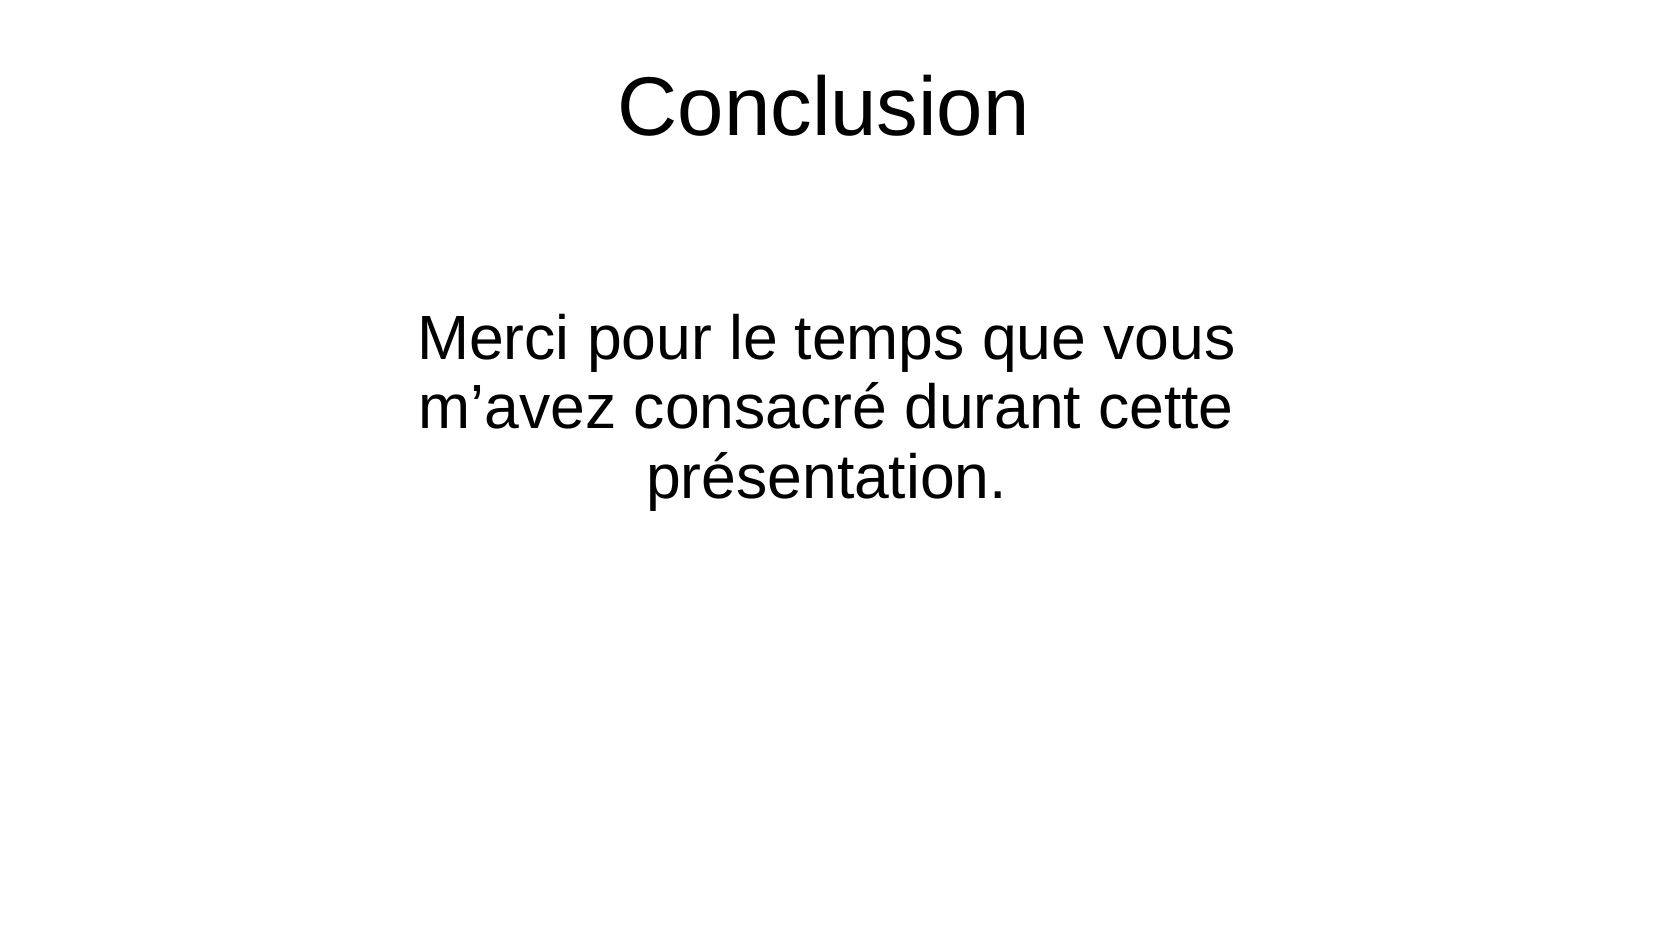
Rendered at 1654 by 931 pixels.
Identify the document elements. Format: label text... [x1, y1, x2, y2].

title Conclusion [0, 29, 1654, 185]
text_box Merci pour le temps que vous m’avez consacré durant cette présentation. [295, 295, 1359, 520]
